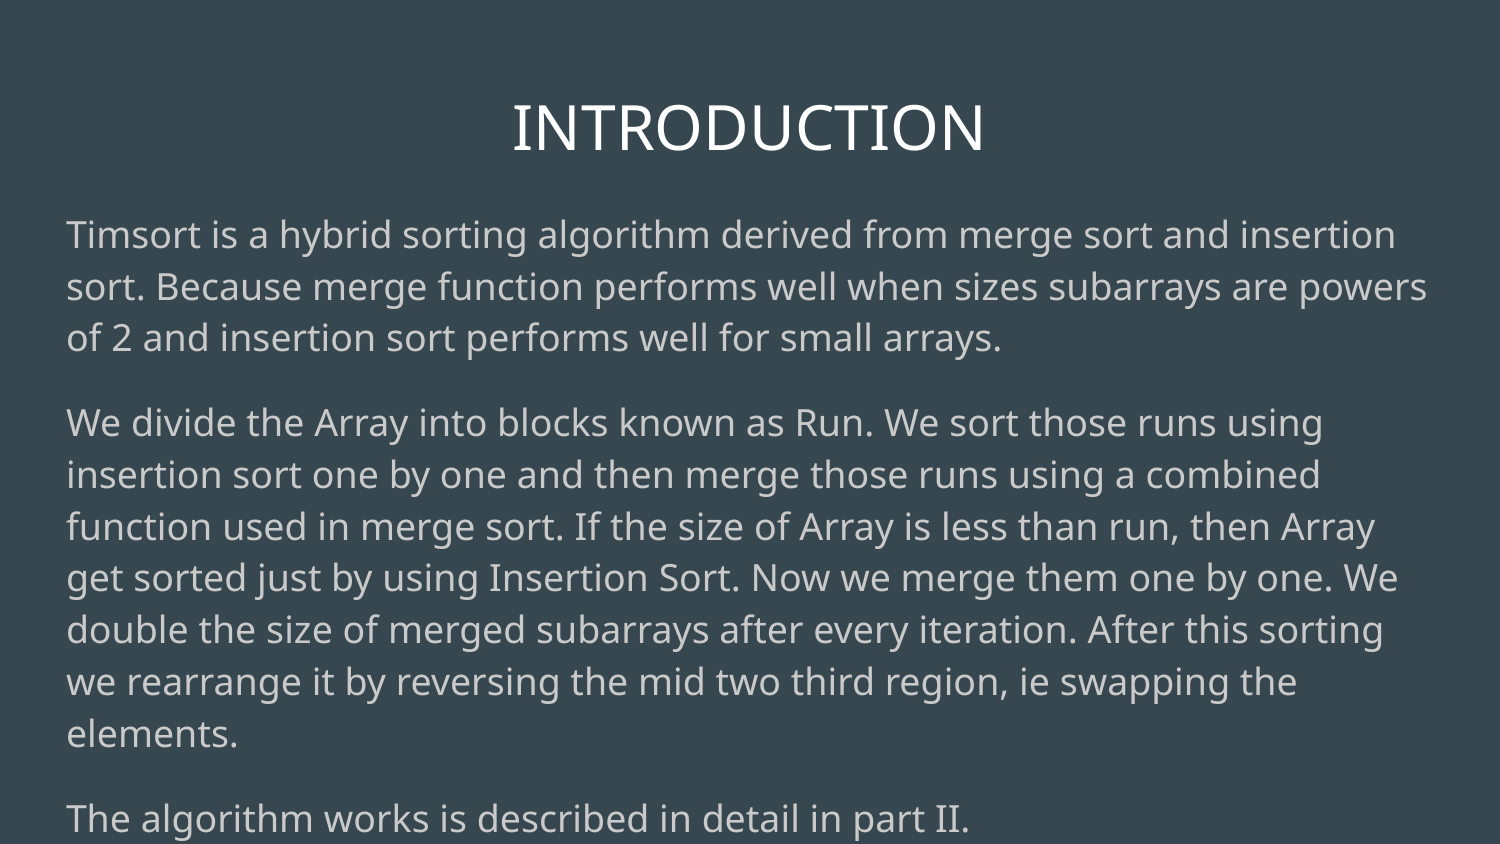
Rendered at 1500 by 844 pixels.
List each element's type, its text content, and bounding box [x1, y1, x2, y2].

title INTRODUCTION [51, 72, 1449, 167]
list Timsort is a hybrid sorting algorithm derived from merge sort and insertion sort. Because merge function performs well when sizes subarrays are powers of 2 and insertion sort performs well for small arrays. We divide the Array into blocks known as Run. We sort those runs using insertion sort one by one and then merge those runs using a combined function used in merge sort. If the size of Array is less than run, then Array get sorted just by using Insertion Sort. Now we merge them one by one. We double the size of merged subarrays after every iteration. After this sorting we rearrange it by reversing the mid two third region, ie swapping the elements. The algorithm works is described in detail in part II. [51, 189, 1449, 787]
